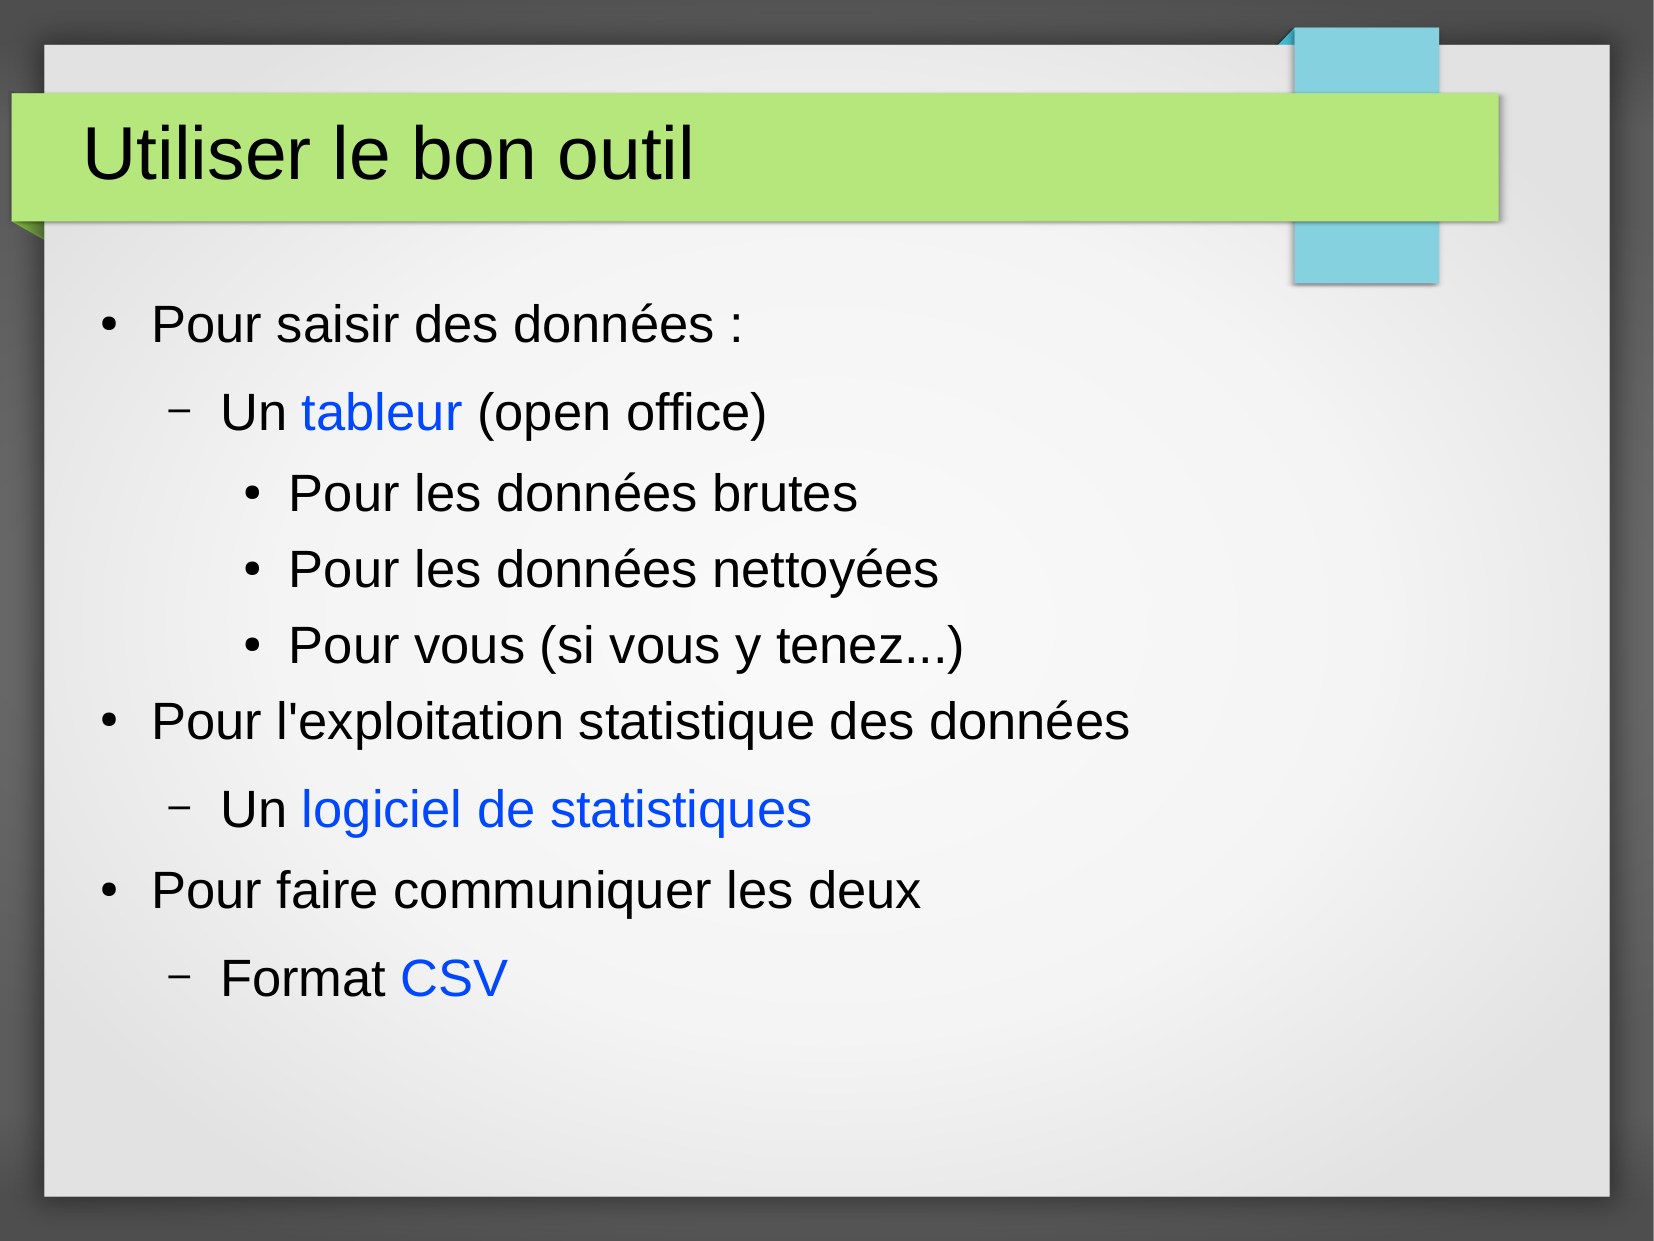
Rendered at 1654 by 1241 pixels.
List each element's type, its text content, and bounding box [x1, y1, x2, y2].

list Pour saisir des données : Un tableur (open office) Pour les données brutes Pour les données nettoyées Pour vous (si vous y tenez...) Pour l'exploitation statistique des données Un logiciel de statistiques Pour faire communiquer les deux Format CSV [82, 295, 1571, 1015]
title Utiliser le bon outil [82, 94, 1264, 213]
picture [0, 0, 1654, 1241]
